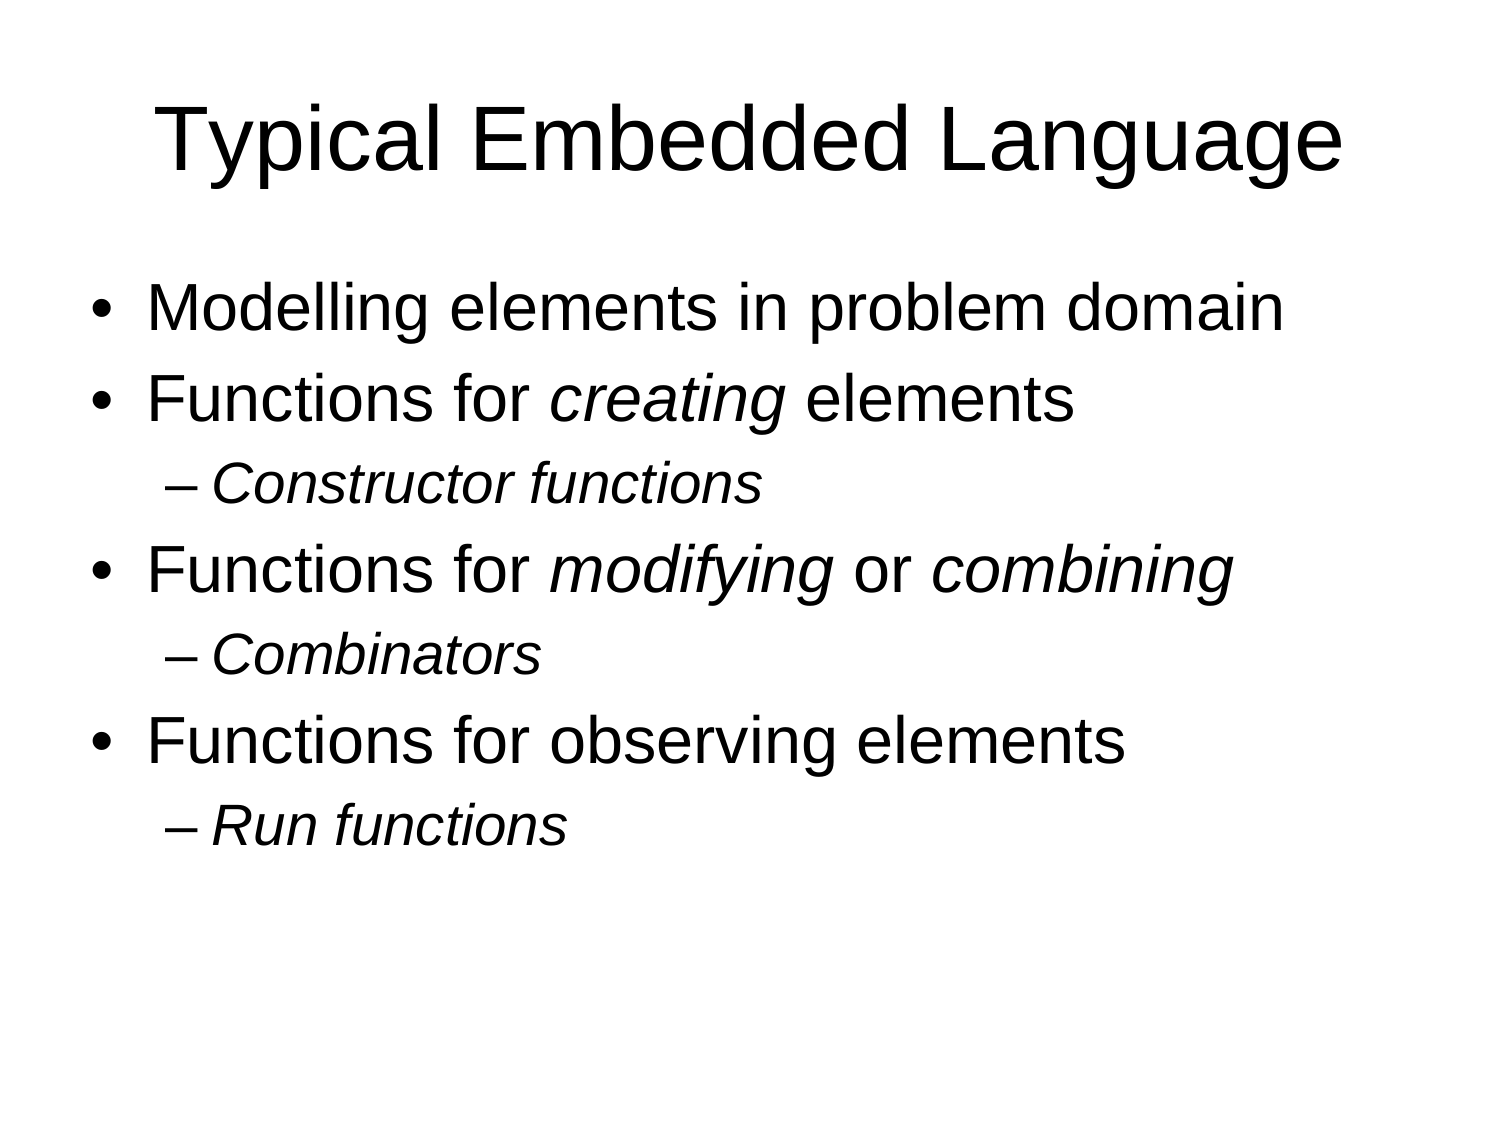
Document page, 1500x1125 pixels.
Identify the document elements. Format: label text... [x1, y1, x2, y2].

list Modelling elements in problem domain Functions for creating elements Constructor functions Functions for modifying or combining Combinators Functions for observing elements Run functions [75, 262, 1426, 1006]
title Typical Embedded Language [75, 45, 1426, 233]
